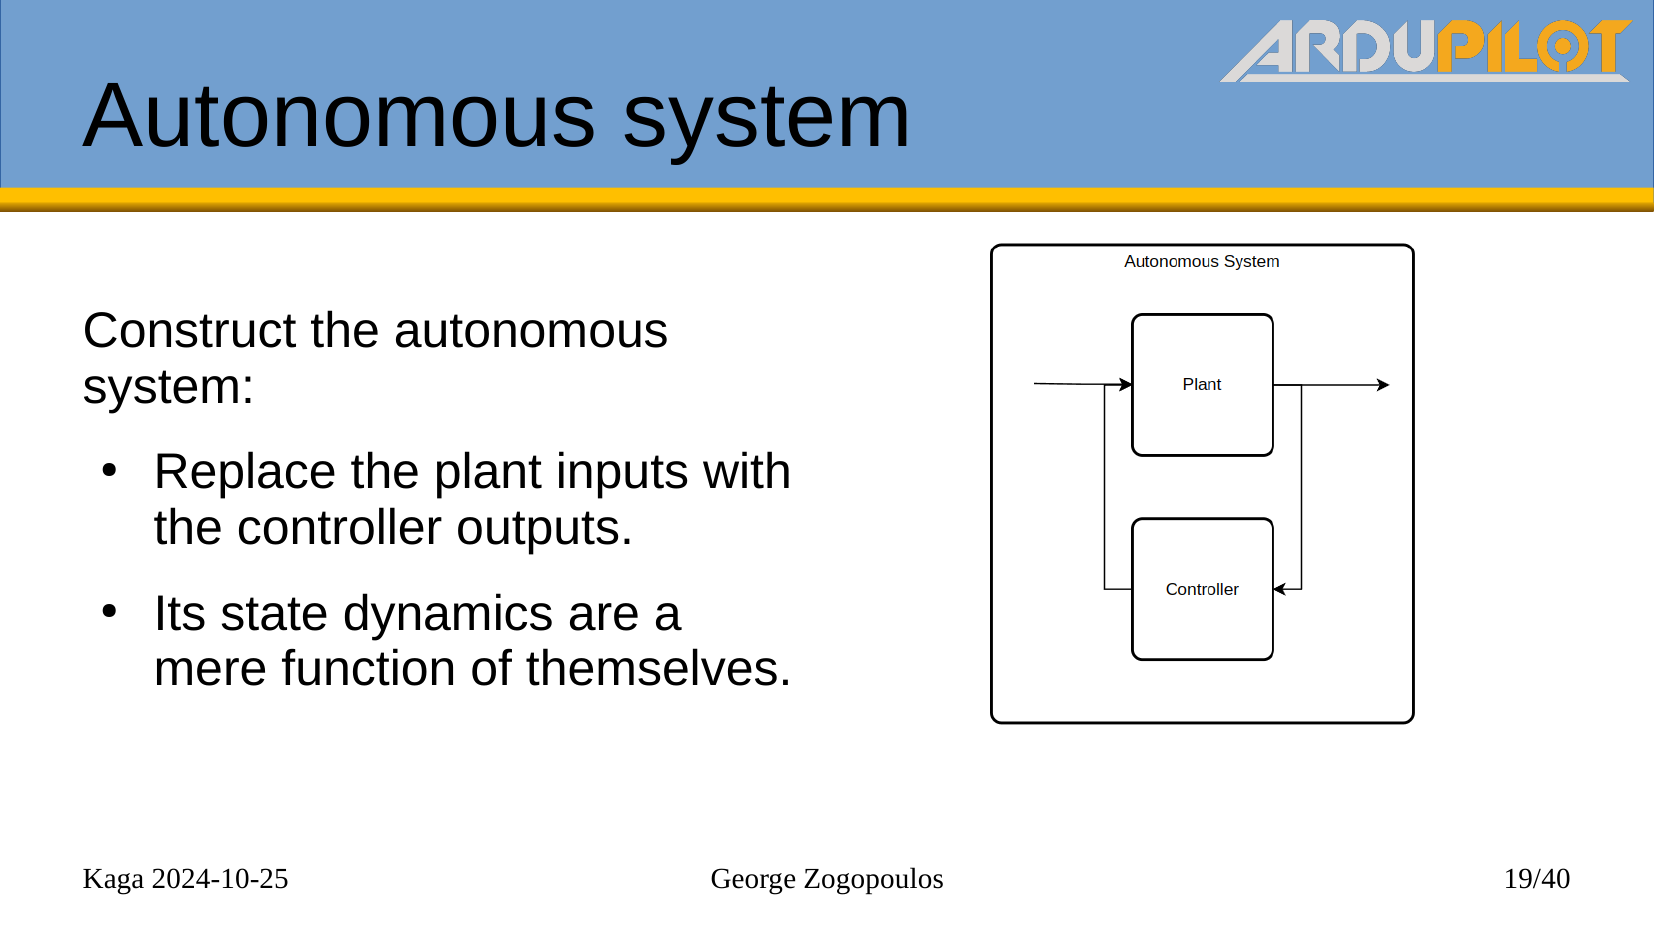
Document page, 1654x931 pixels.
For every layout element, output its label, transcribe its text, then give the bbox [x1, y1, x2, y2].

picture [1219, 20, 1633, 82]
title Autonomous system [82, 37, 1571, 193]
picture [953, 217, 1464, 757]
list Construct the autonomous system: Replace the plant inputs with the controller outputs. Its state dynamics are a mere function of themselves. [82, 217, 809, 757]
